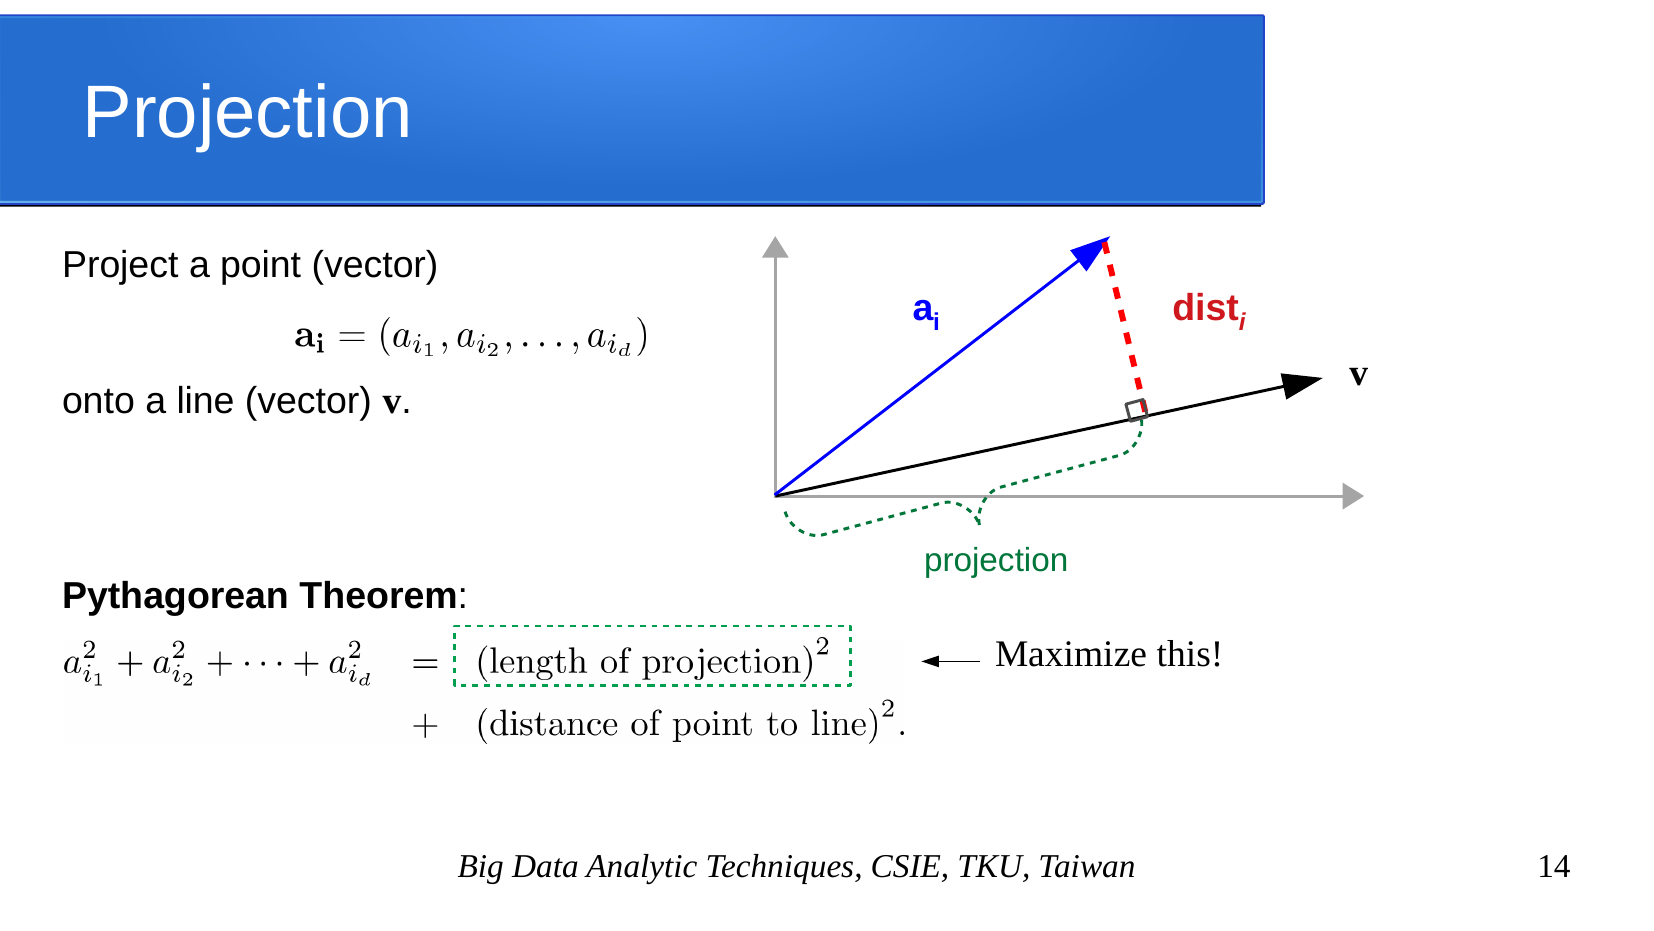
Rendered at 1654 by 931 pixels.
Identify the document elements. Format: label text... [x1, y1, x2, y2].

text_box onto a line (vector) v. [47, 372, 461, 443]
text_box projection [909, 533, 1111, 586]
text_box disti [1157, 279, 1282, 355]
picture [64, 637, 904, 744]
text_box Project a point (vector) [47, 236, 461, 308]
picture [295, 317, 646, 356]
text_box Pythagorean Theorem: [47, 566, 538, 638]
text_box ai [897, 279, 993, 343]
text_box Maximize this! [980, 625, 1453, 697]
text_box v [1334, 344, 1394, 402]
title Projection [82, 35, 1235, 189]
